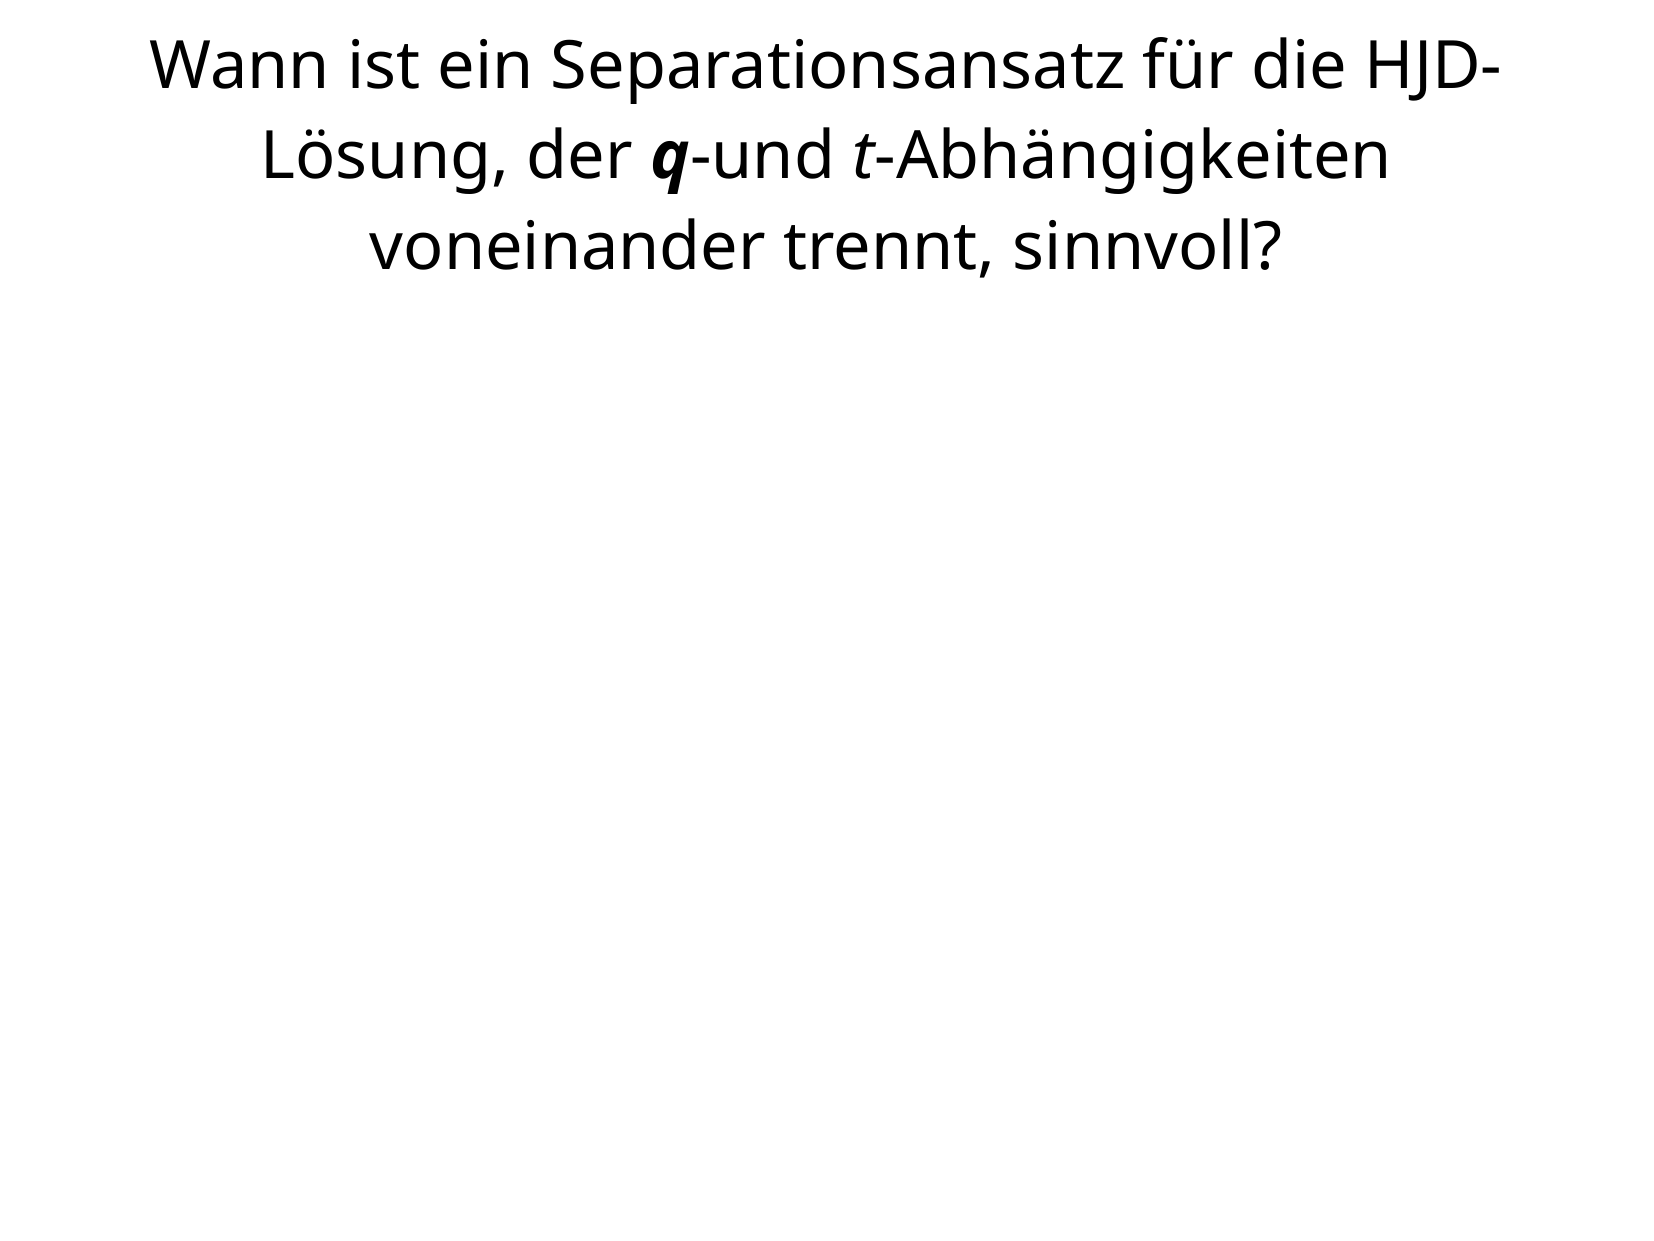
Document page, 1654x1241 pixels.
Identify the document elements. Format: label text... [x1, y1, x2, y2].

title Wann ist ein Separationsansatz für die HJD-Lösung, der q-und t-Abhängigkeiten voneinander trennt, sinnvoll? [82, 19, 1571, 287]
